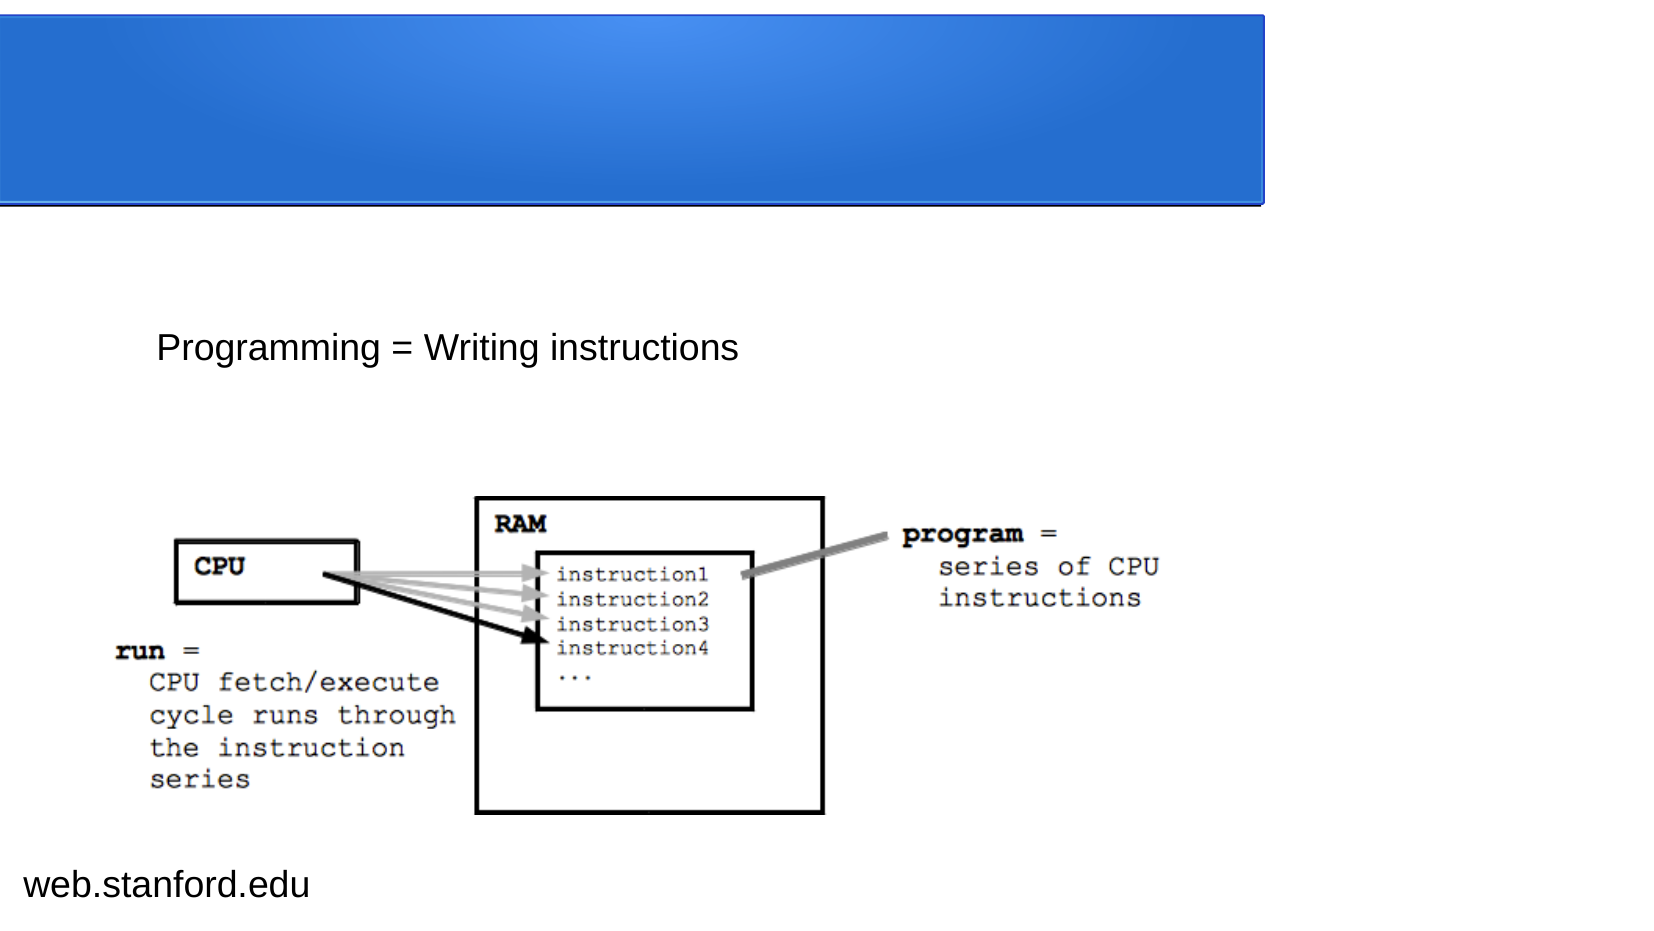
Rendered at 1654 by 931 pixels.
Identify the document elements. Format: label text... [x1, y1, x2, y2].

text_box web.stanford.edu [8, 856, 1654, 931]
text_box Programming = Writing instructions [141, 318, 755, 376]
picture [96, 496, 1182, 815]
